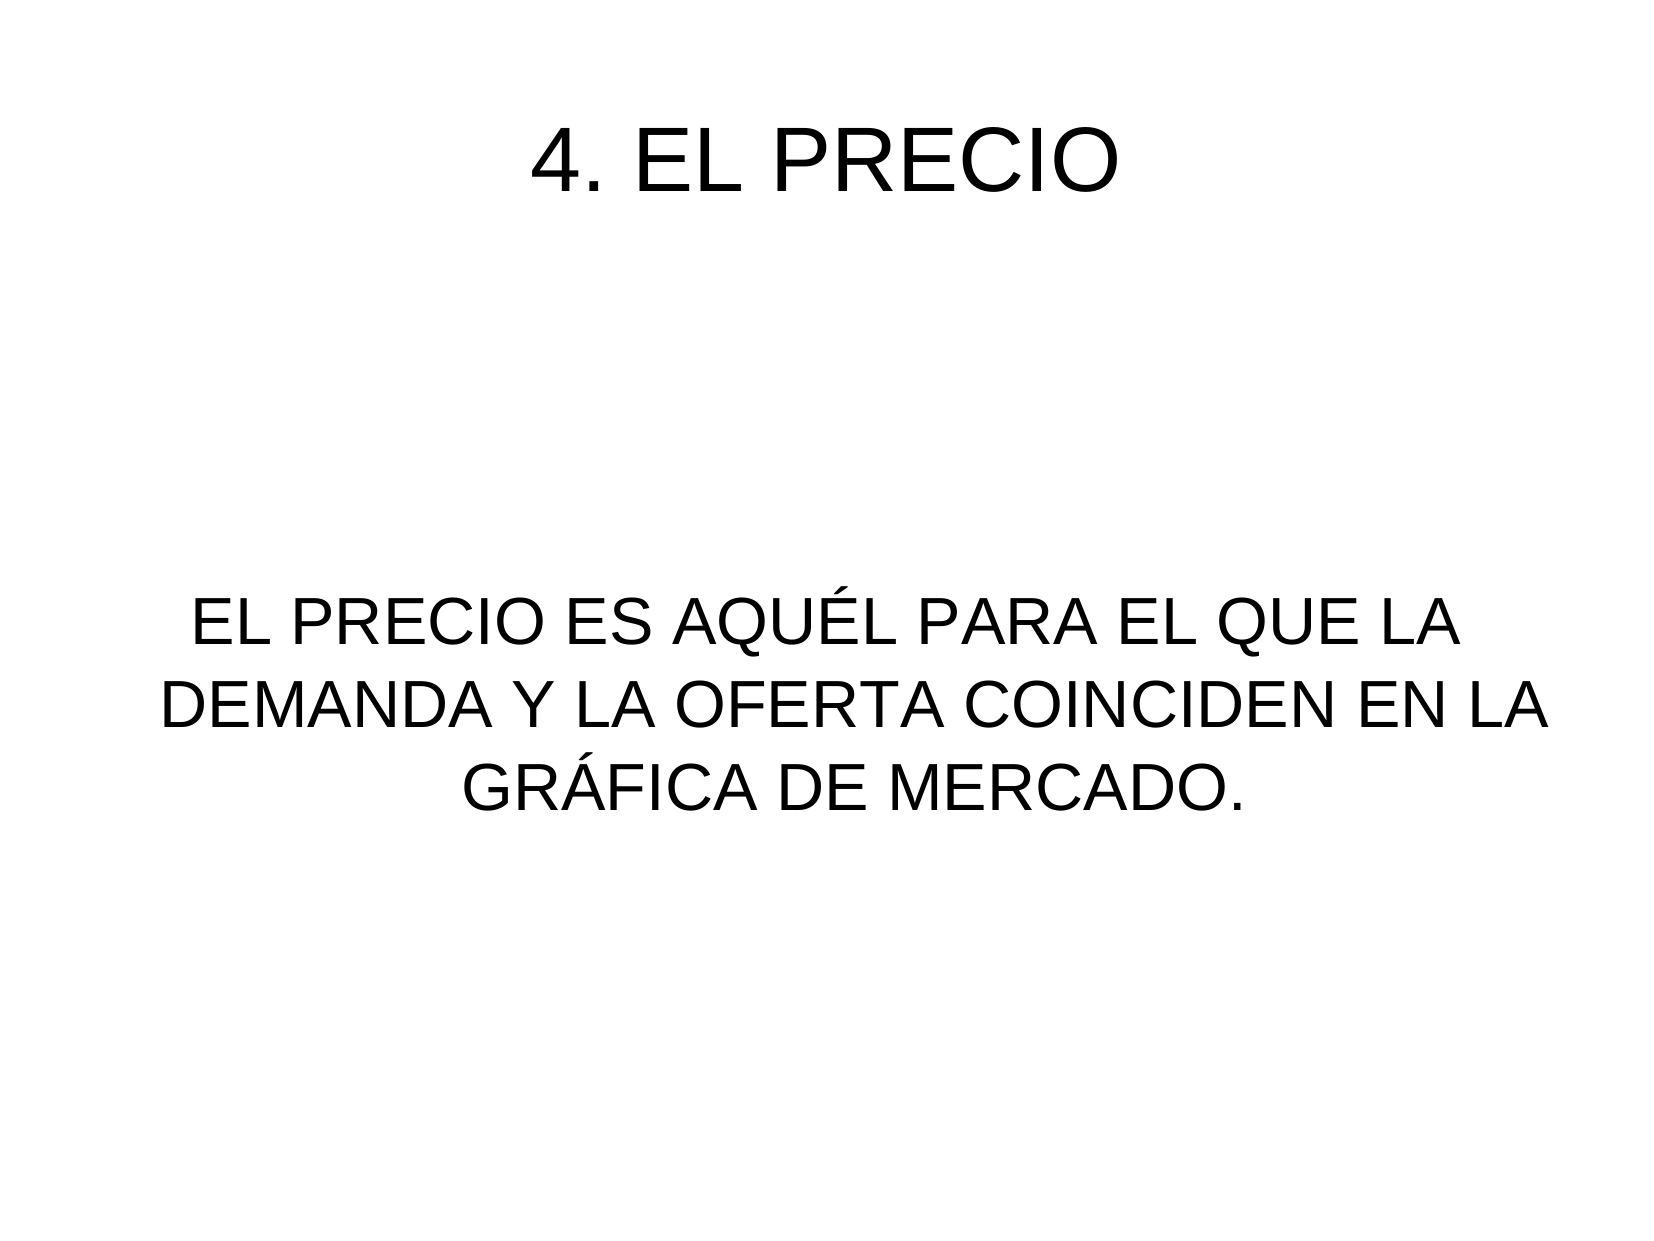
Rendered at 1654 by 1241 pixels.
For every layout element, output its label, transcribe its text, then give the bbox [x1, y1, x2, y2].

title 4. EL PRECIO [82, 56, 1571, 249]
subtitle EL PRECIO ES AQUÉL PARA EL QUE LA DEMANDA Y LA OFERTA COINCIDEN EN LA GRÁFICA DE MERCADO. [82, 297, 1571, 1102]
